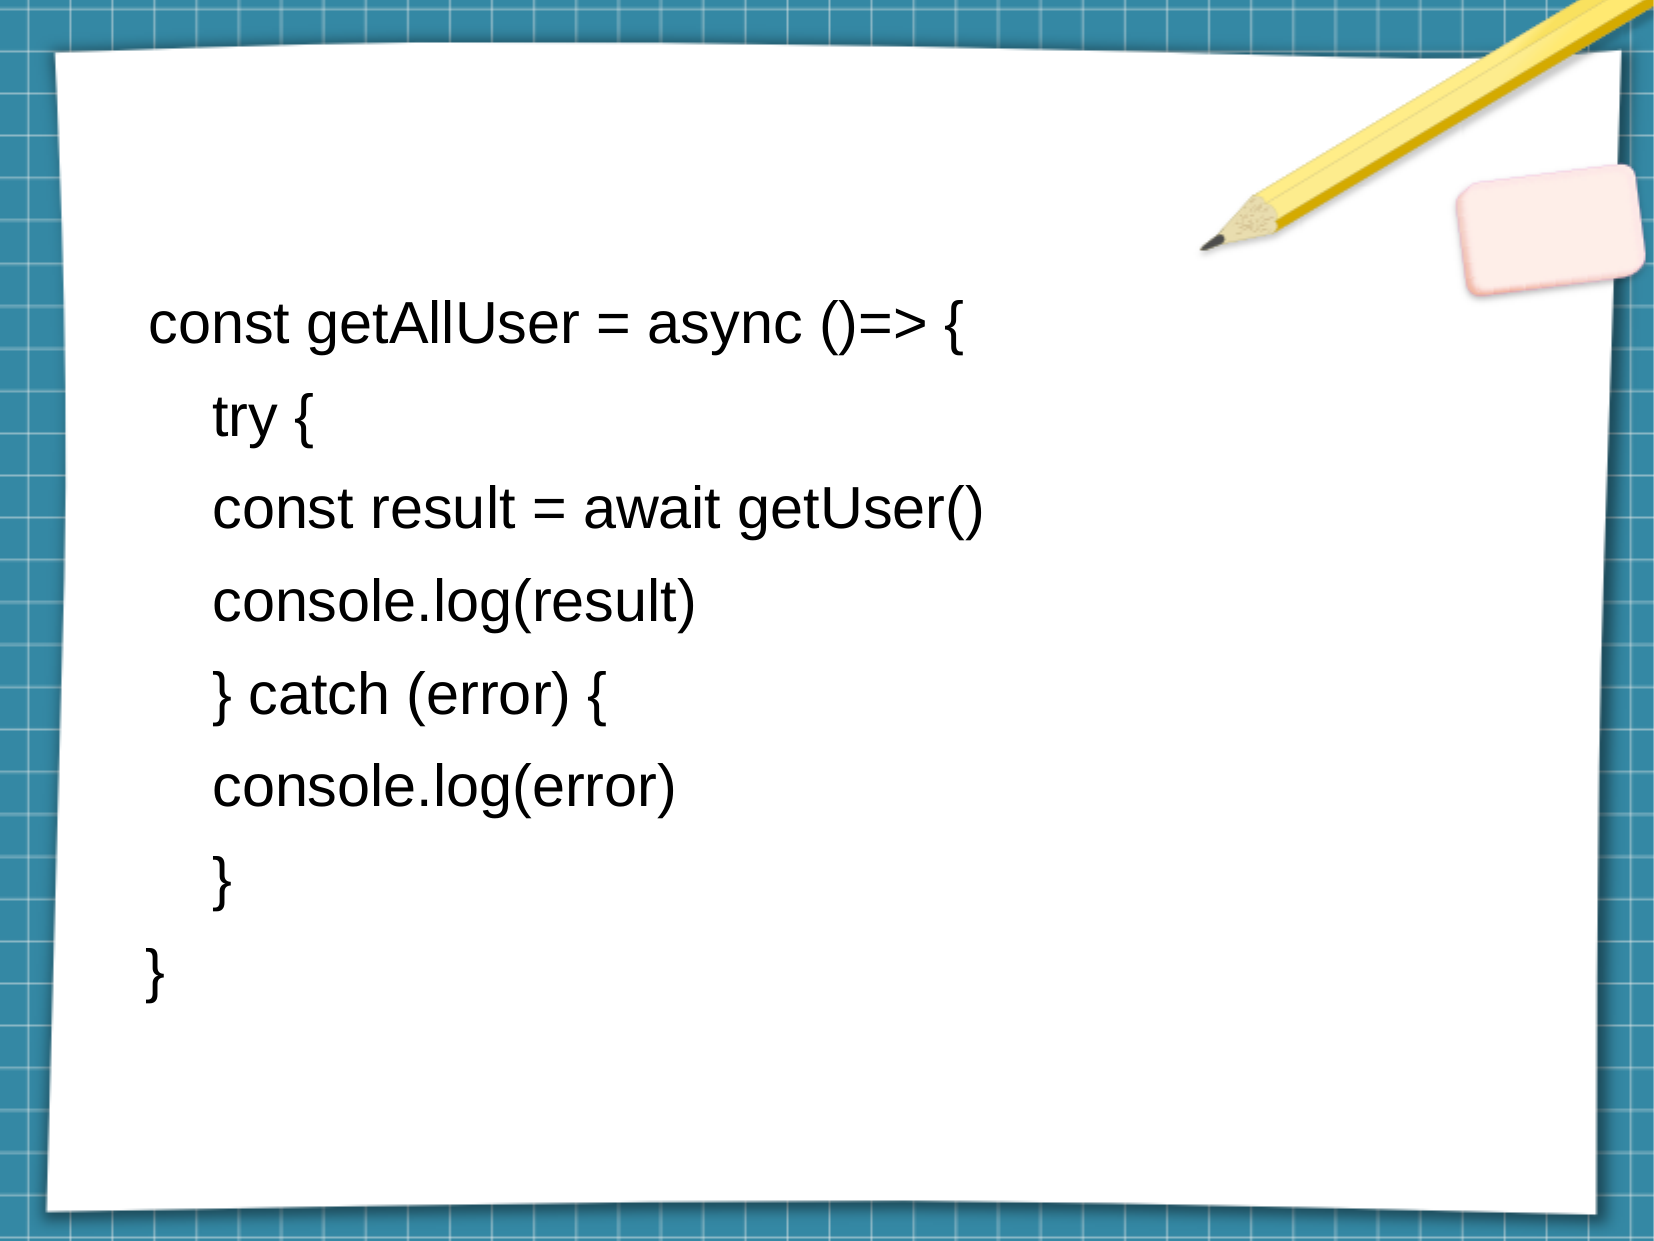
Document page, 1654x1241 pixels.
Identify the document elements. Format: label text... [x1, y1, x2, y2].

list const getAllUser = async ()=> { try { const result = await getUser() console.log(result) } catch (error) { console.log(error) } } [82, 290, 1571, 1010]
picture [0, 0, 1654, 1241]
